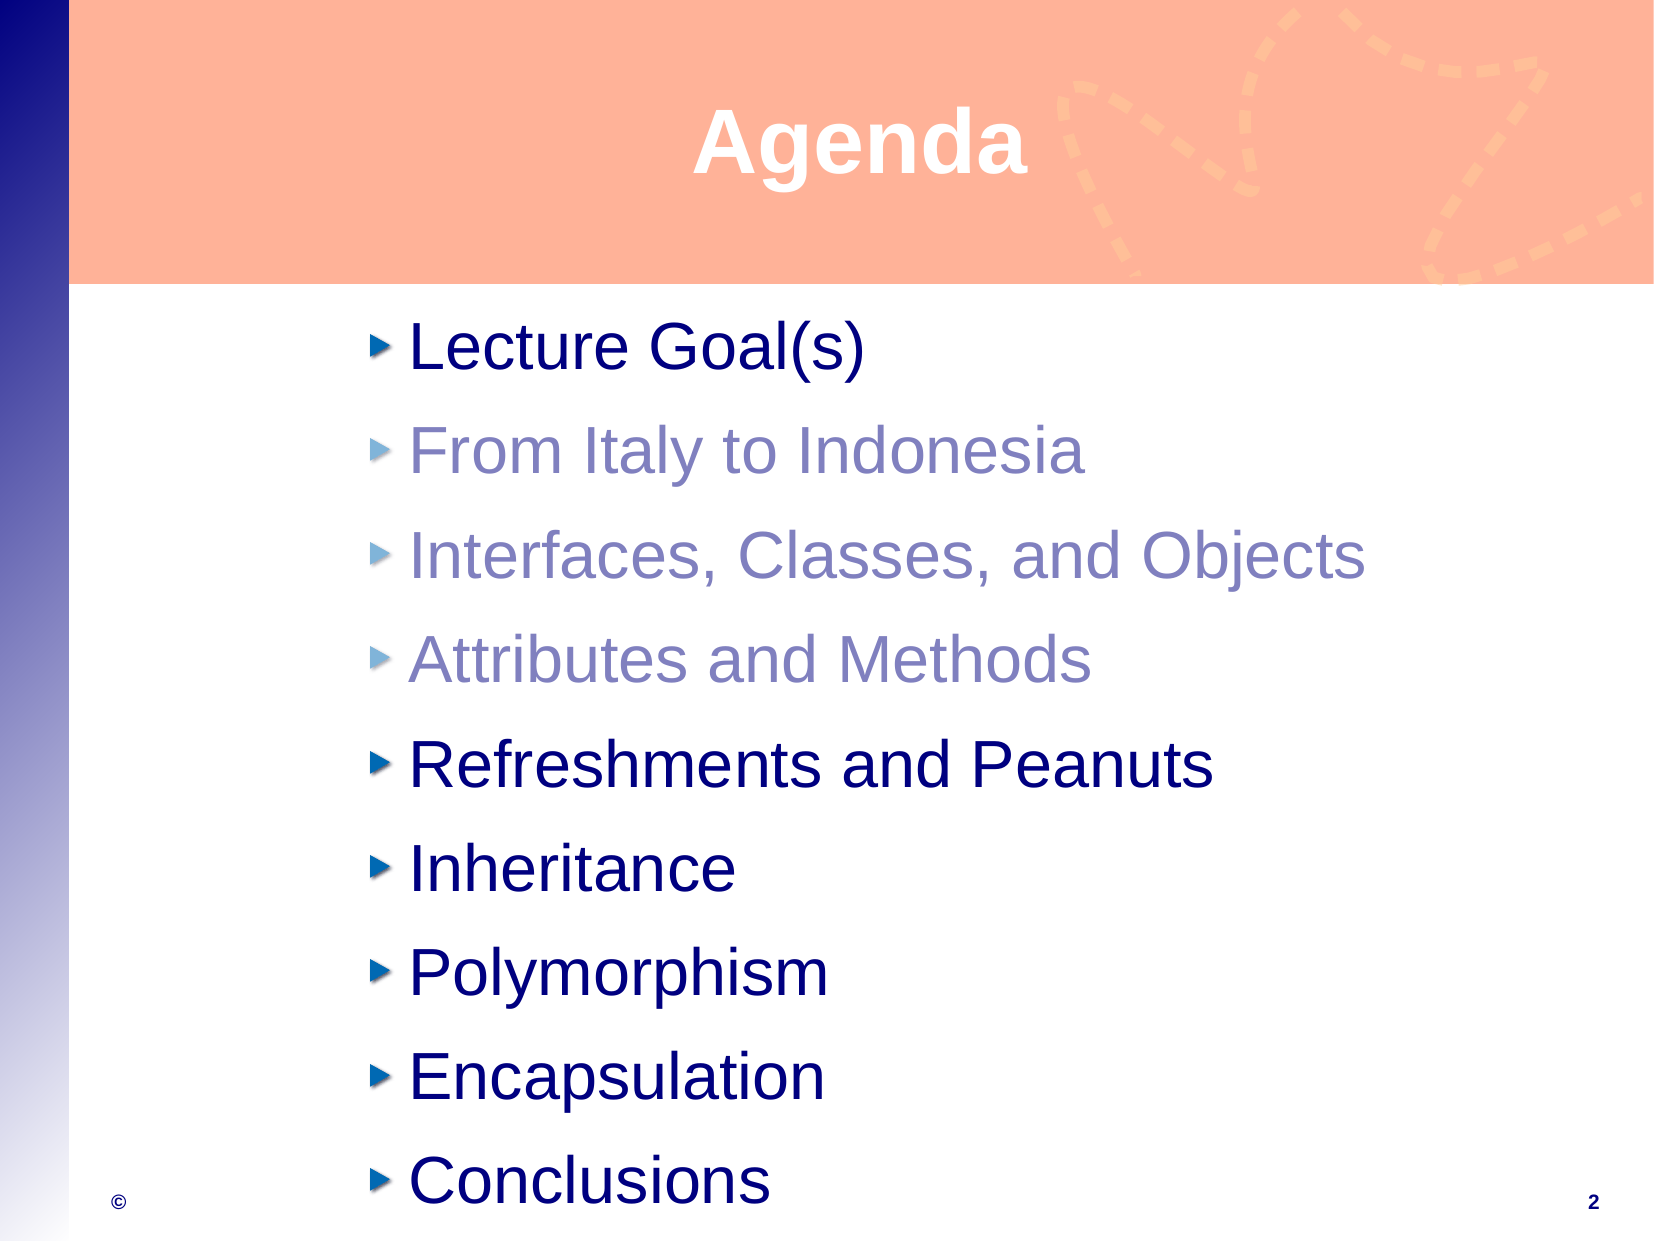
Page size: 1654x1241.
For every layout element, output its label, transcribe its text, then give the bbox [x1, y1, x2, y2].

list Refreshments and Peanuts Inheritance Polymorphism Encapsulation Conclusions [337, 726, 1235, 1219]
title Agenda [103, 37, 1617, 246]
list Lecture Goal(s) From Italy to Indonesia Interfaces, Classes, and Objects Attributes and Methods [337, 309, 1381, 411]
text_box [298, 411, 1391, 710]
